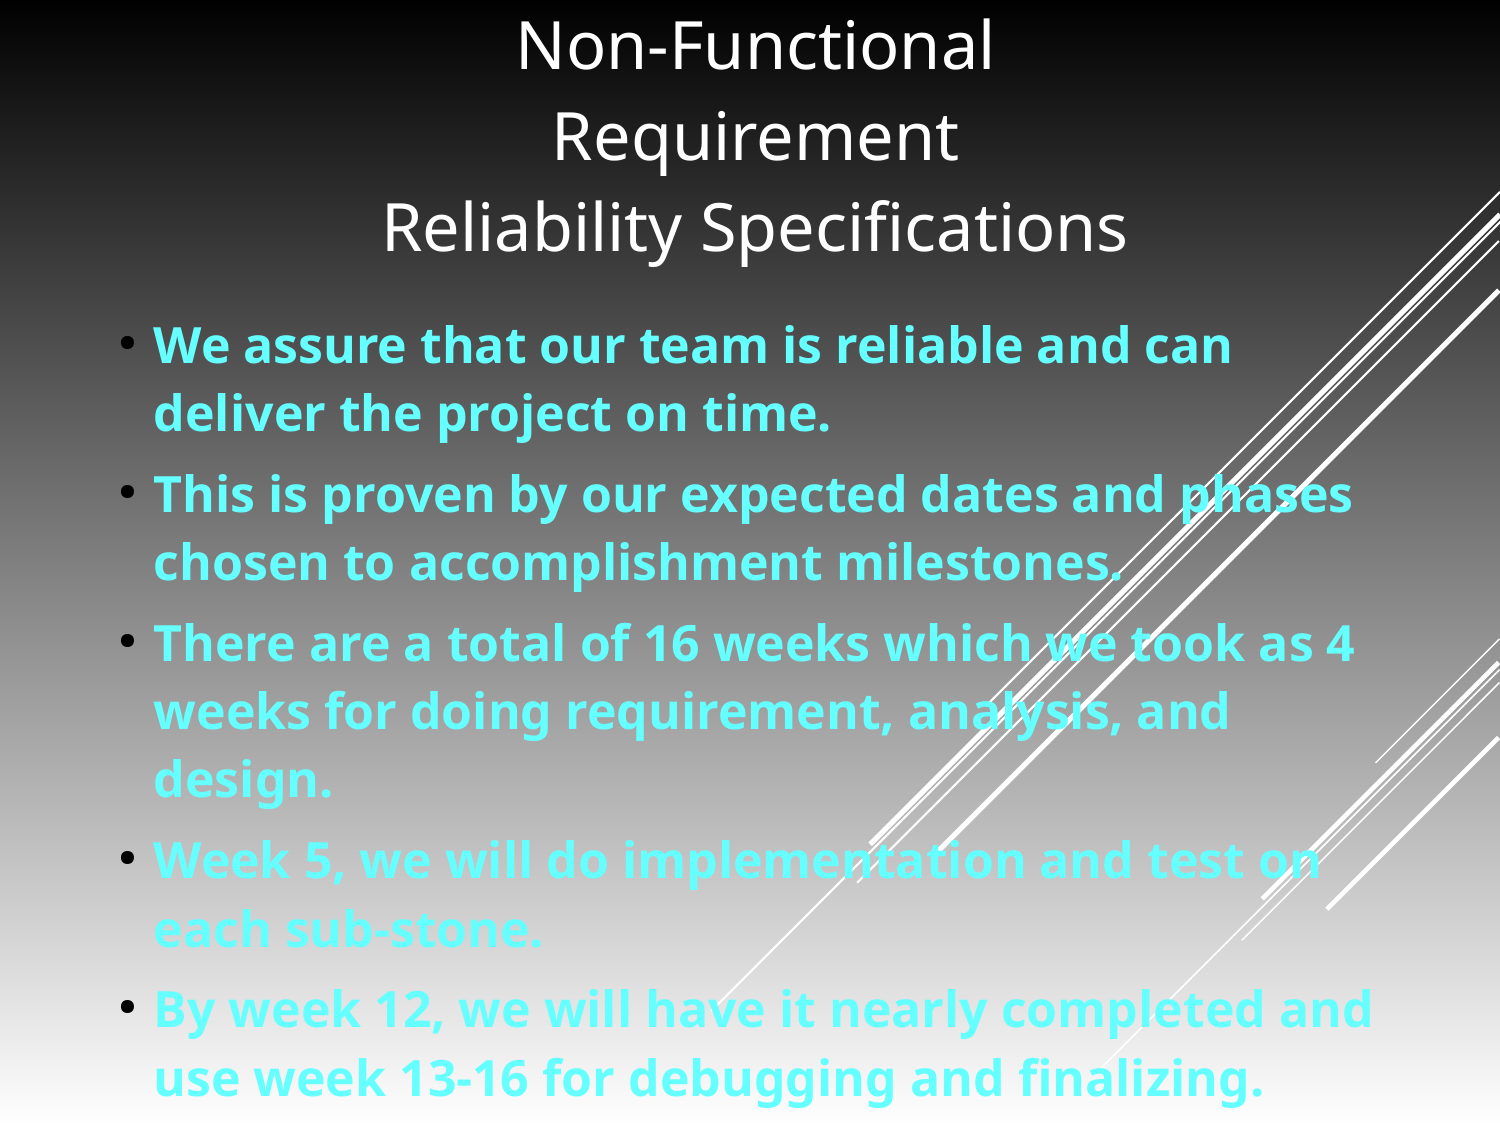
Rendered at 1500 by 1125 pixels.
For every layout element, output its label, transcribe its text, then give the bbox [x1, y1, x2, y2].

text_box We assure that our team is reliable and can deliver the project on time. This is proven by our expected dates and phases chosen to accomplishment milestones. There are a total of 16 weeks which we took as 4 weeks for doing requirement, analysis, and design. Week 5, we will do implementation and test on each sub-stone. By week 12, we will have it nearly completed and use week 13-16 for debugging and finalizing. [103, 302, 1411, 1051]
text_box Non-Functional Requirement Reliability Specifications [315, 60, 1197, 210]
